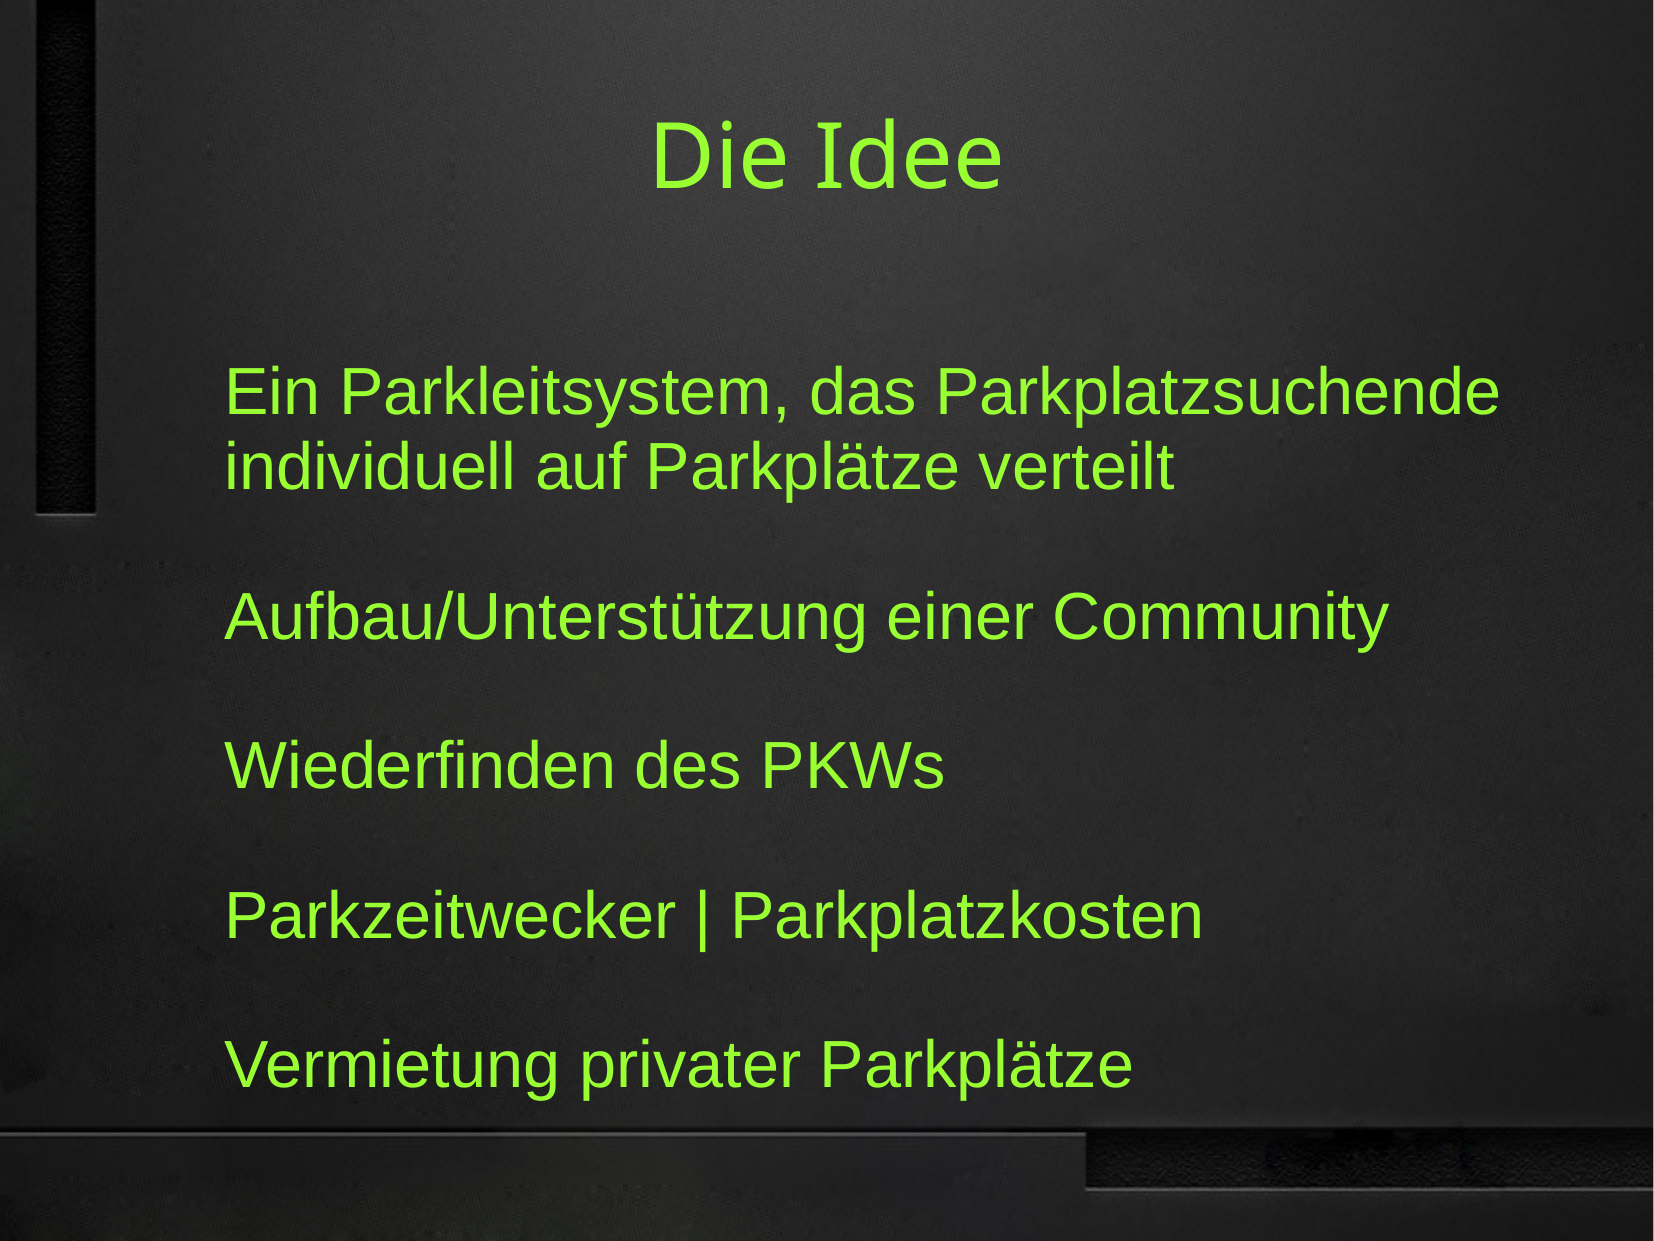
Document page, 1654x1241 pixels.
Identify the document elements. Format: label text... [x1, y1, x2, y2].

subtitle Ein Parkleitsystem, das Parkplatzsuchende individuell auf Parkplätze verteilt Aufbau/Unterstützung einer Community Wiederfinden des PKWs Parkzeitwecker | Parkplatzkosten Vermietung privater Parkplätze [188, 354, 1571, 1173]
picture [0, 0, 1654, 1241]
title Die Idee [82, 49, 1571, 257]
